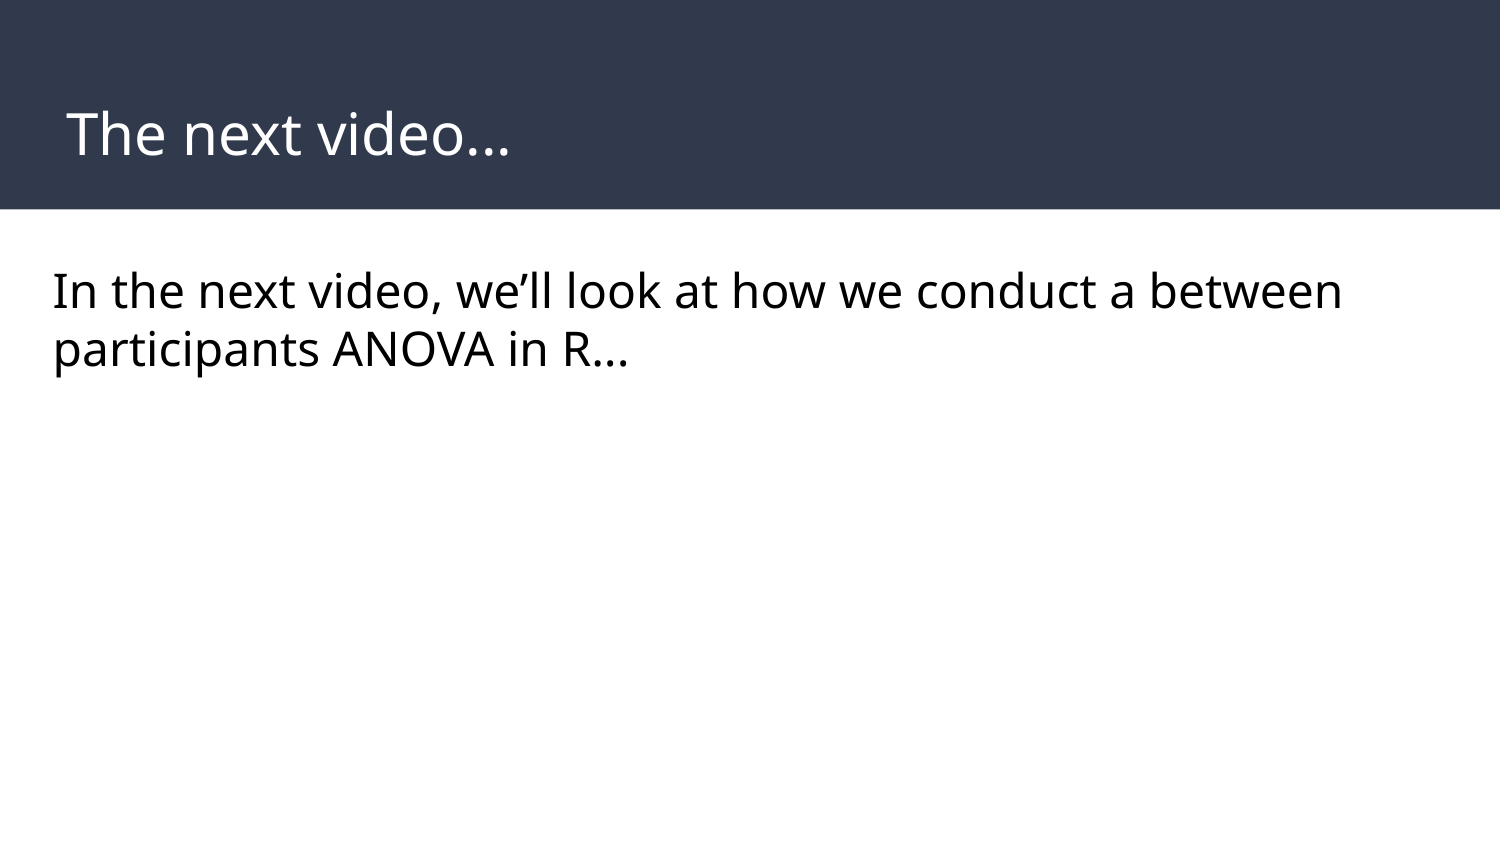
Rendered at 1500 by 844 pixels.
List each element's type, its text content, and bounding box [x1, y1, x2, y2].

title The next video... [51, 82, 1449, 185]
text_box In the next video, we’ll look at how we conduct a between participants ANOVA in R... [37, 245, 1449, 815]
